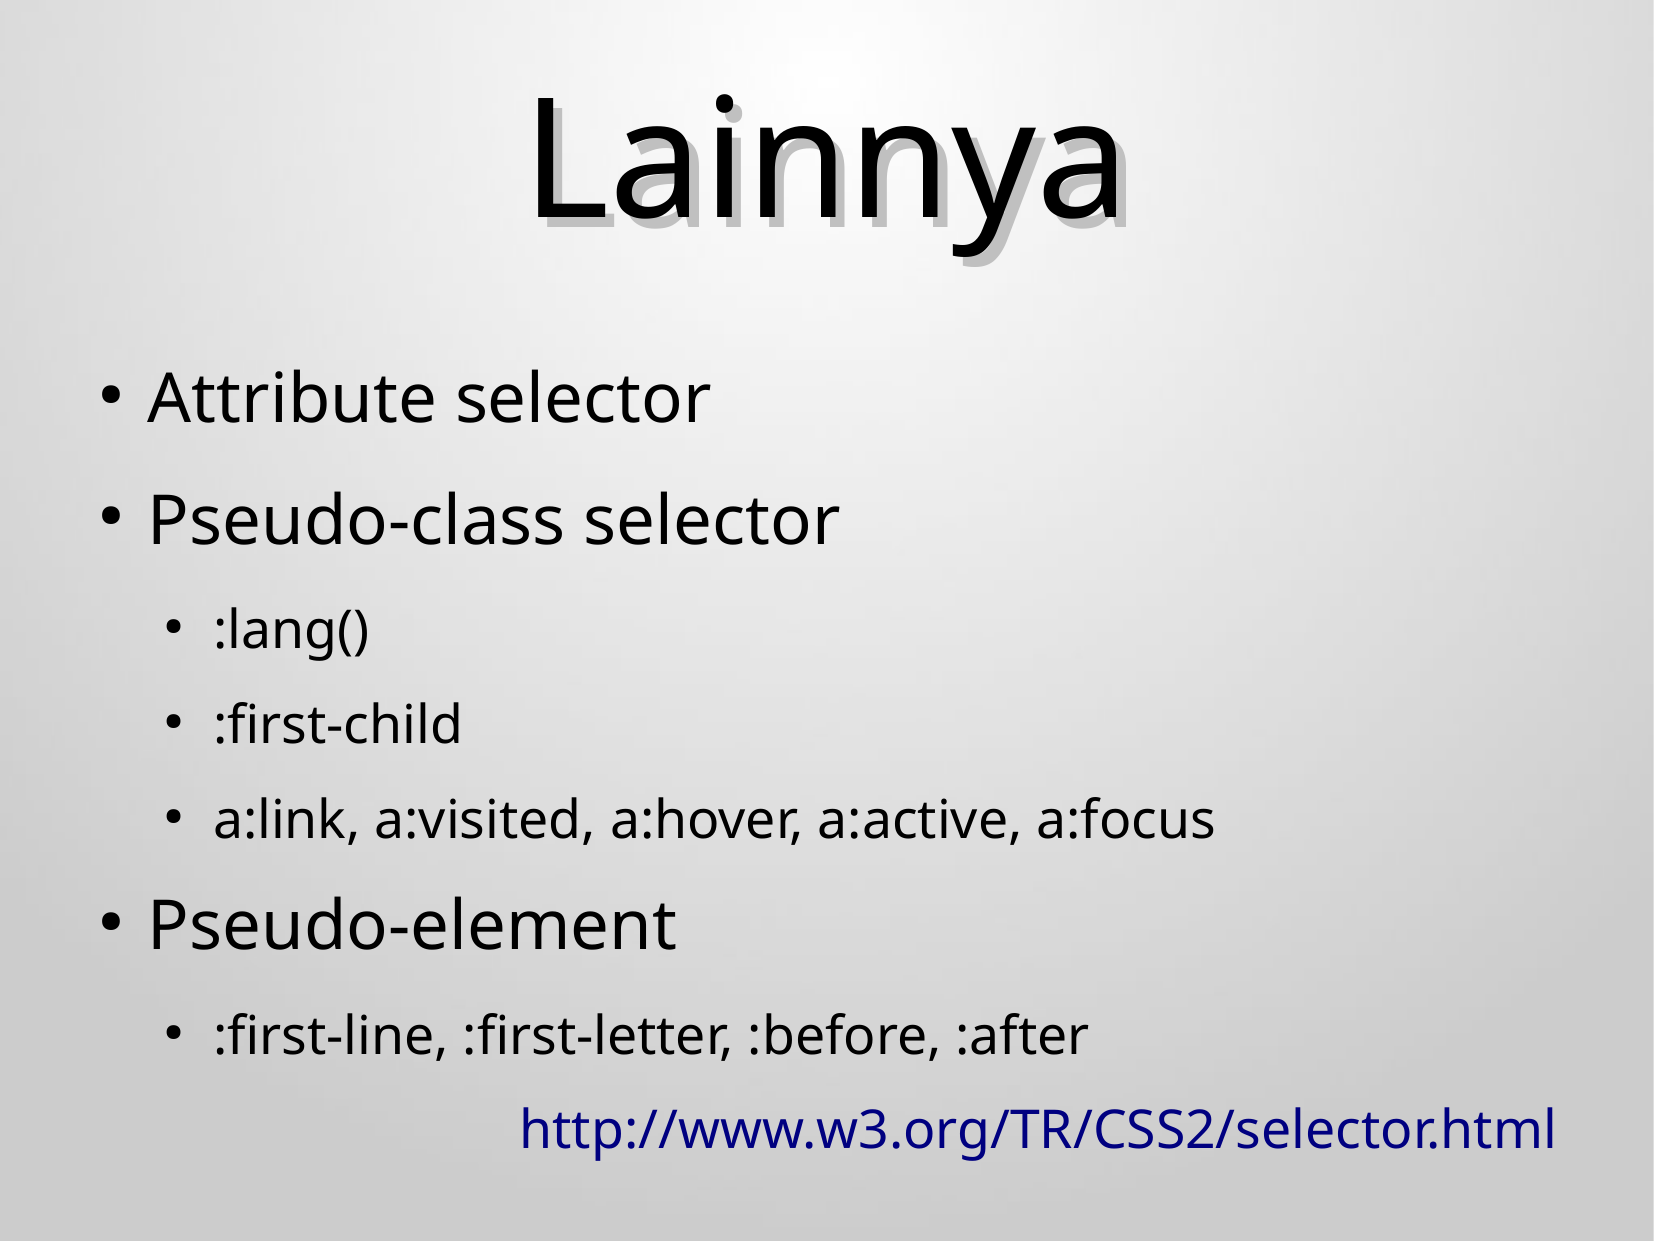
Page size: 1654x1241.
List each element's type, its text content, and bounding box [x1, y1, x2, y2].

picture [0, 0, 1654, 1241]
list Attribute selector Pseudo-class selector :lang() :first-child a:link, a:visited, a:hover, a:active, a:focus Pseudo-element :first-line, :first-letter, :before, :after http://www.w3.org/TR/CSS2/selector.html [82, 349, 1571, 1168]
title Lainnya [82, 49, 1571, 257]
